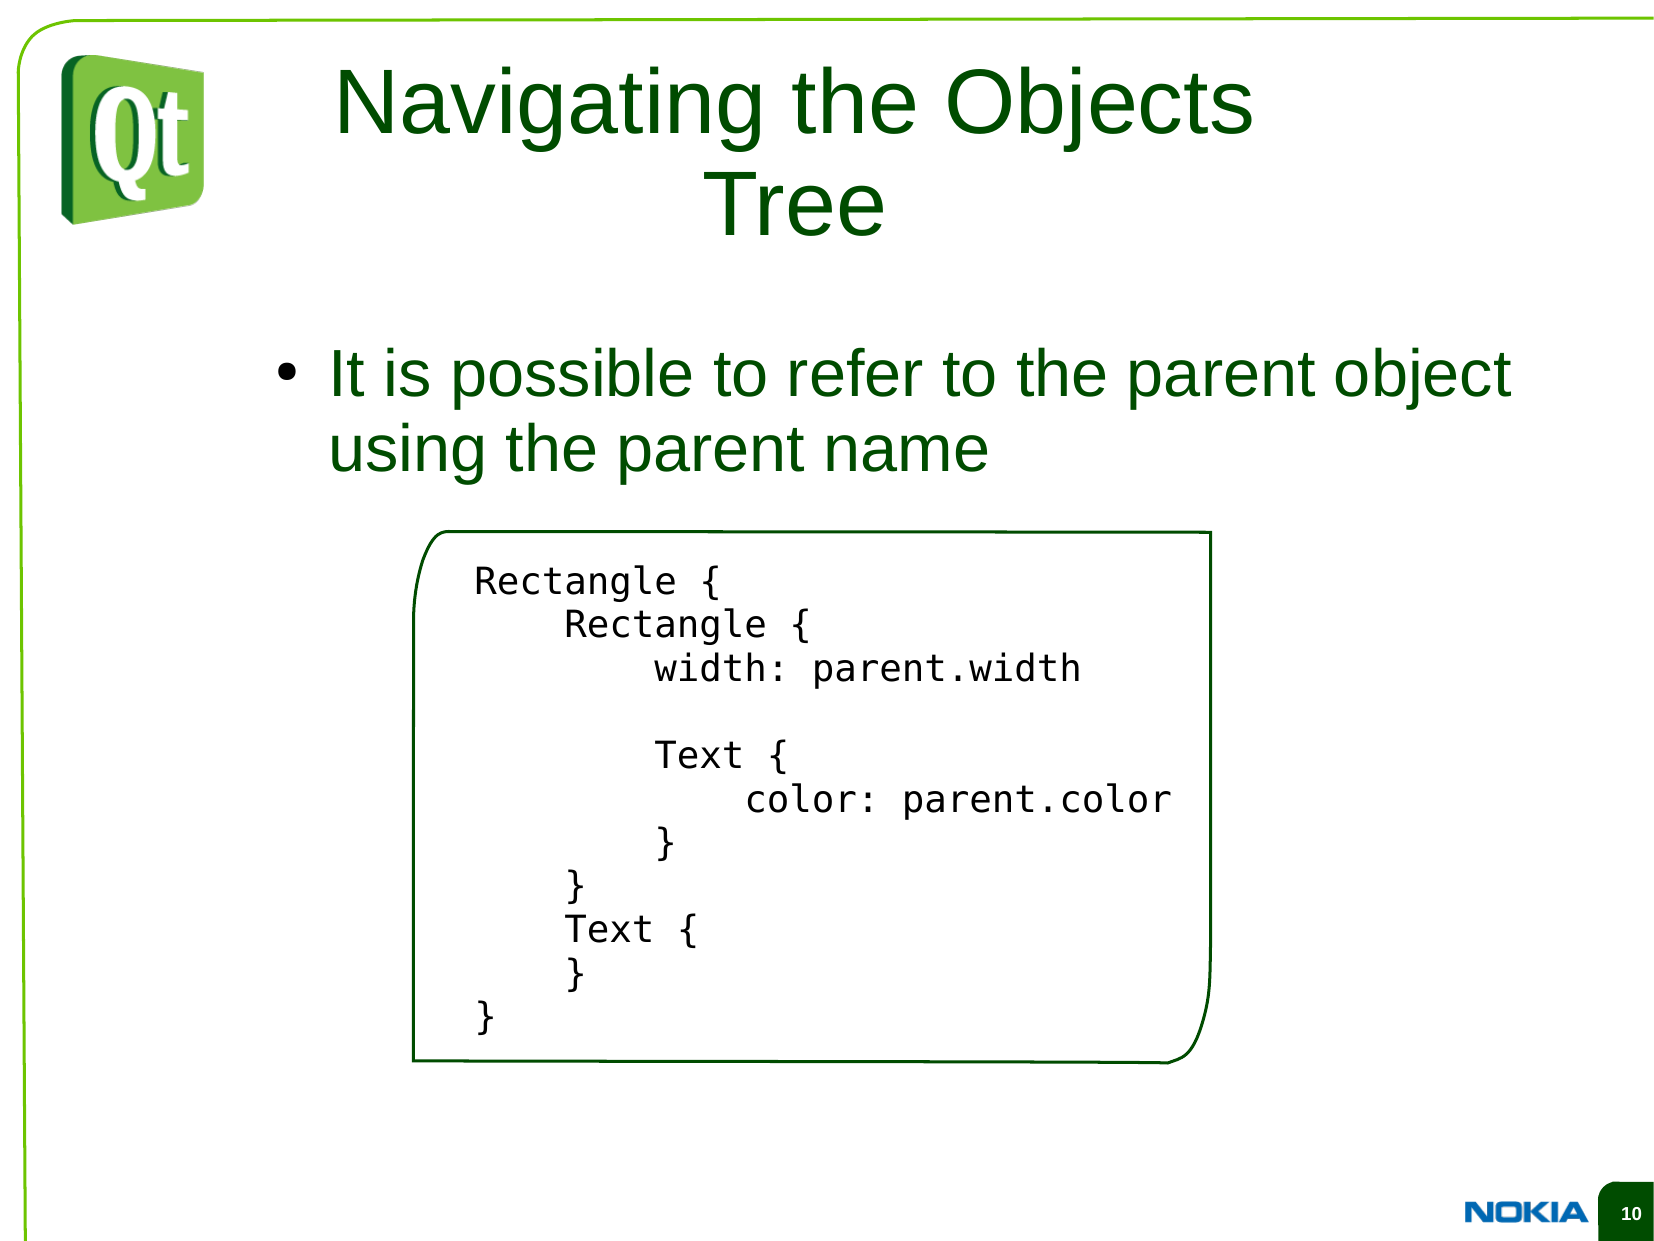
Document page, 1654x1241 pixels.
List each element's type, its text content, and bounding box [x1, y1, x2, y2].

picture [61, 55, 204, 225]
title Navigating the Objects Tree [257, 50, 1333, 256]
text_box Rectangle { Rectangle { width: parent.width Text { color: parent.color } } Text { } } [459, 552, 1209, 1046]
picture [1465, 1201, 1589, 1223]
text_box Rectangle { Rectangle { width: parent.width Text { color: parent.color } } Text { } } [1196, 552, 1241, 1046]
list It is possible to refer to the parent object using the parent name [257, 336, 1577, 1156]
